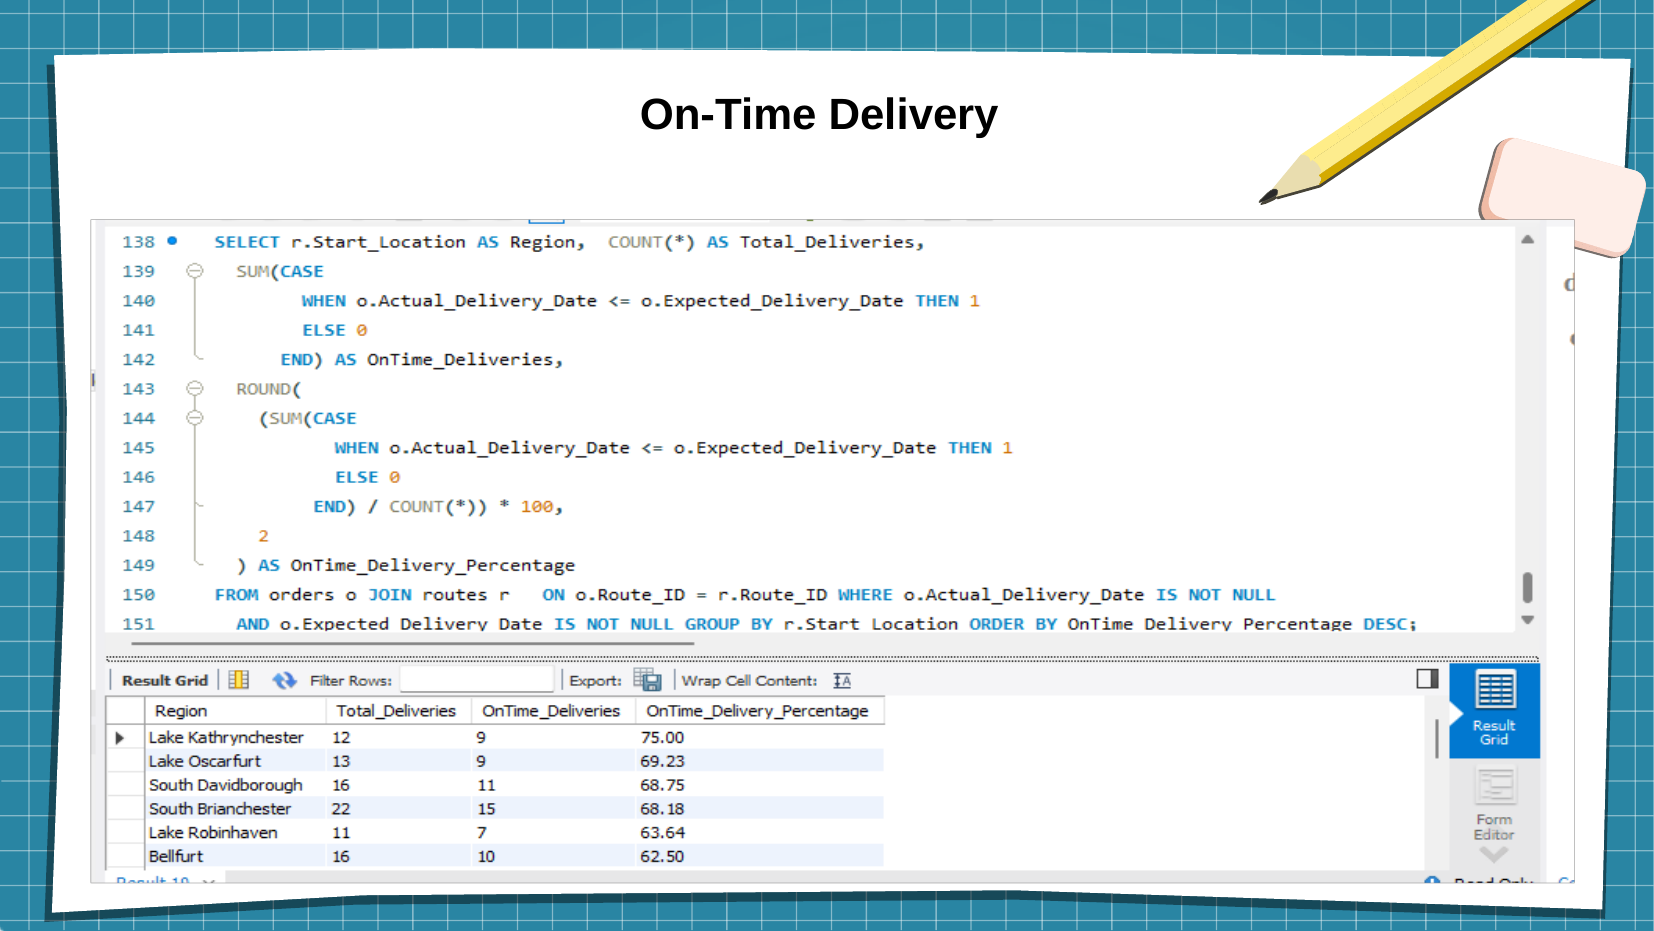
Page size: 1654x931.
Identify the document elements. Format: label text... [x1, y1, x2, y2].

title On-Time Delivery [82, 37, 1571, 193]
picture [88, 217, 1578, 886]
